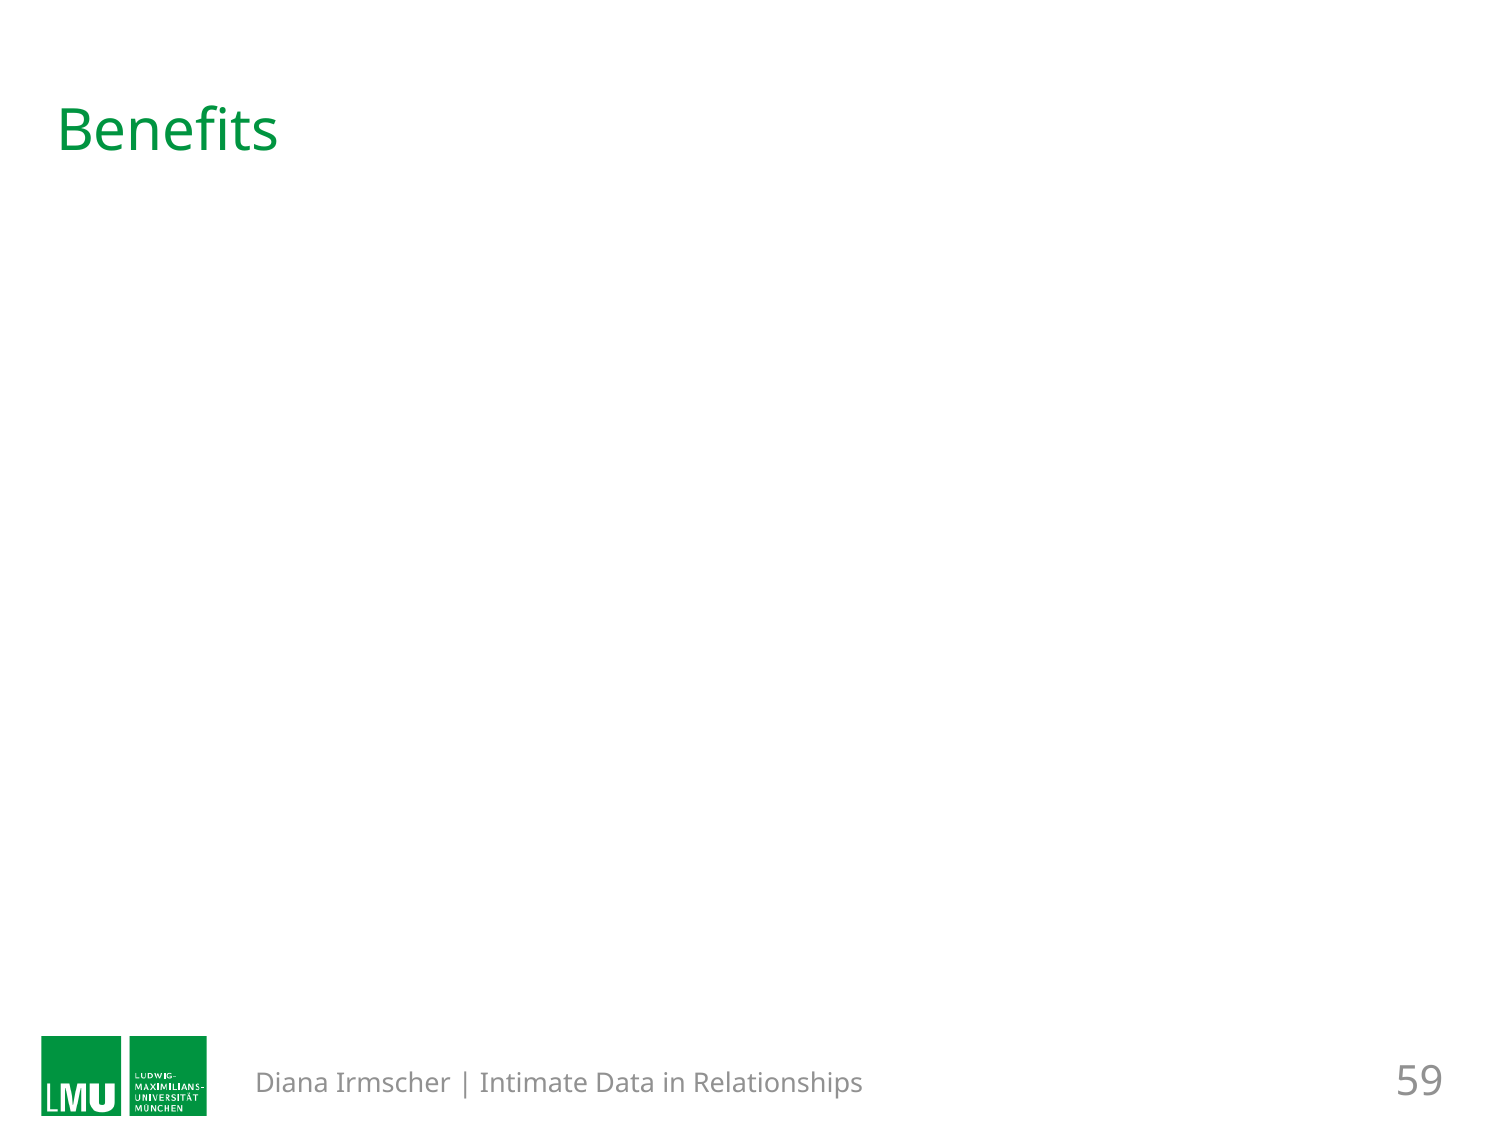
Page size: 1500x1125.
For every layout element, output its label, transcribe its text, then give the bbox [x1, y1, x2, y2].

title Benefits [41, 37, 1459, 217]
footer Diana Irmscher | Intimate Data in Relationships [240, 1046, 963, 1117]
slide_number <number> [1014, 1046, 1459, 1117]
